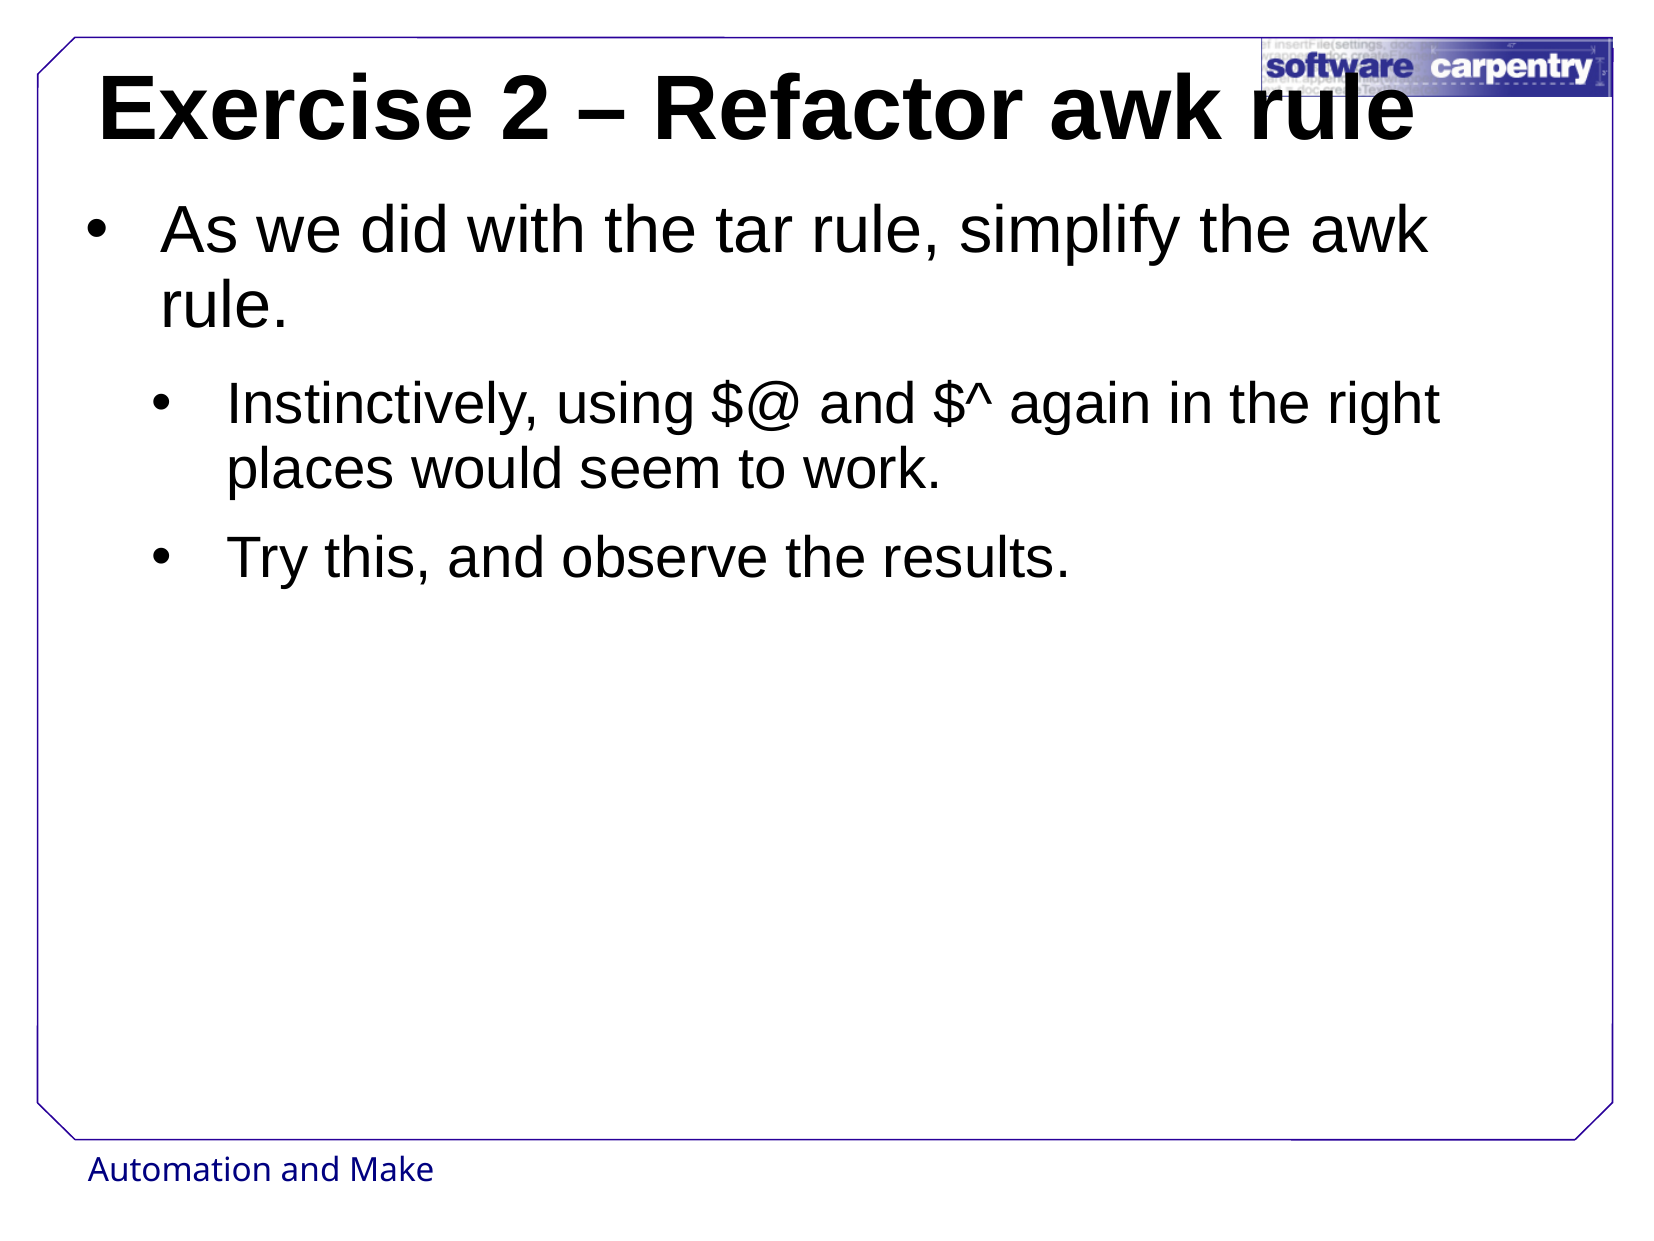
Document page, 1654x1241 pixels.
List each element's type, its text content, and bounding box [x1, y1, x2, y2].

list As we did with the tar rule, simplify the awk rule. Instinctively, using $@ and $^ again in the right places would seem to work. Try this, and observe the results. [70, 185, 1571, 1112]
title Exercise 2 – Refactor awk rule [82, 49, 1572, 176]
picture [1261, 39, 1613, 97]
